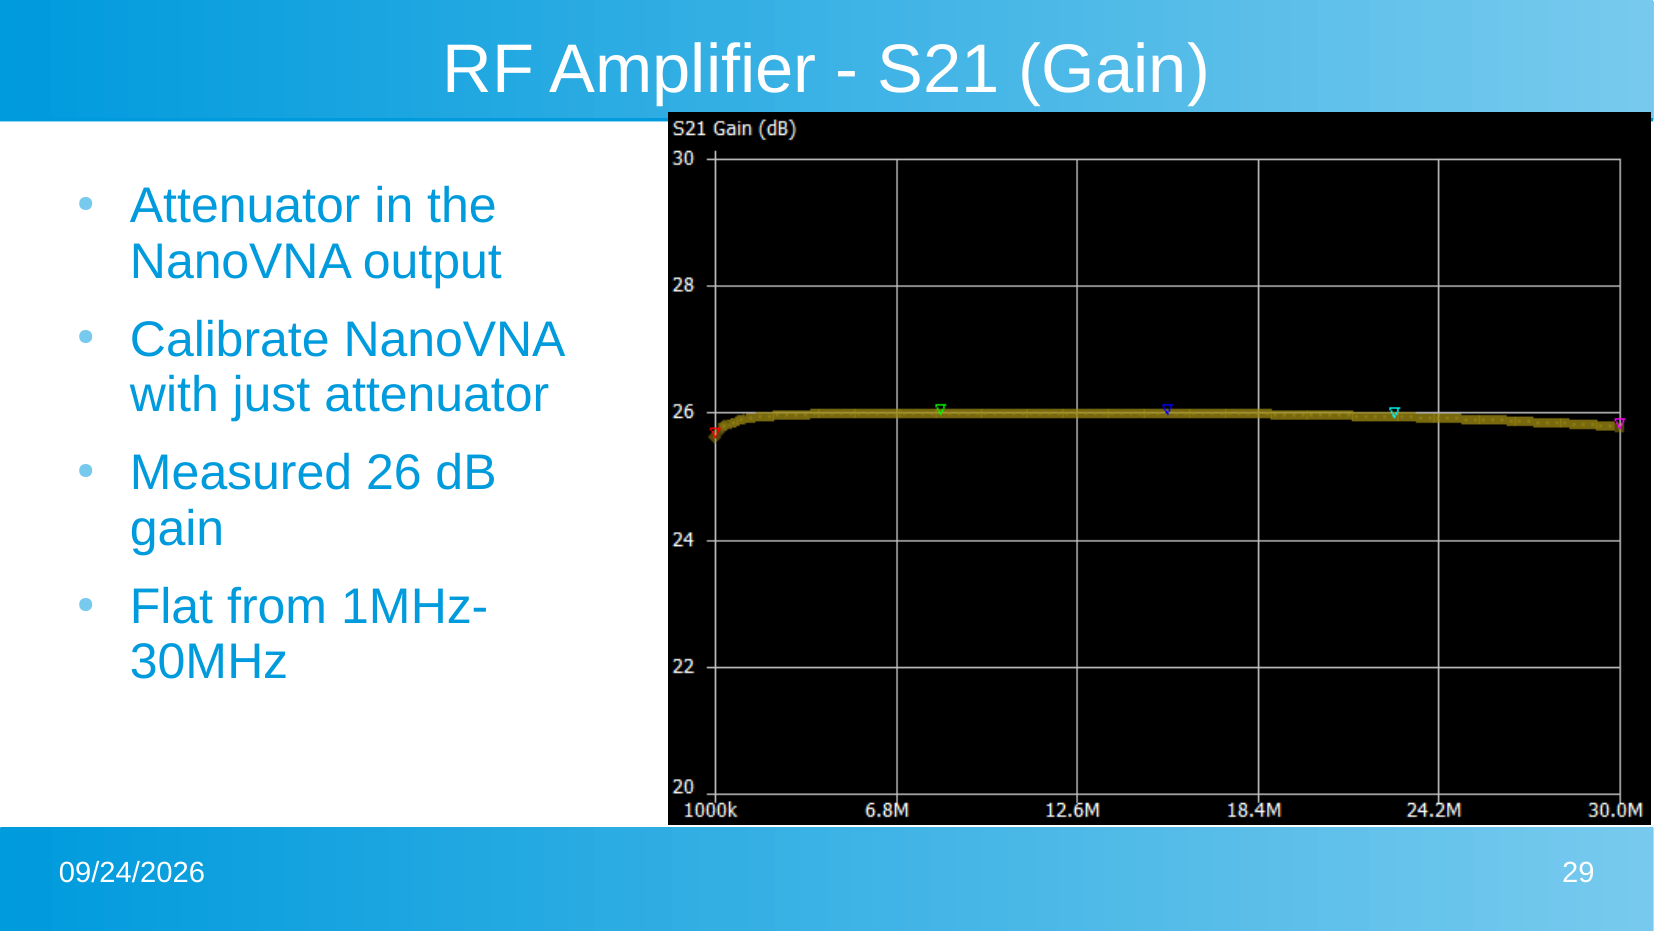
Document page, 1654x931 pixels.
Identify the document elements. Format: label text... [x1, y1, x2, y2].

picture [668, 112, 1651, 826]
list Attenuator in the NanoVNA output Calibrate NanoVNA with just attenuator Measured 26 dB gain Flat from 1MHz-30MHz [59, 177, 601, 768]
title RF Amplifier - S21 (Gain) [59, 29, 1595, 108]
